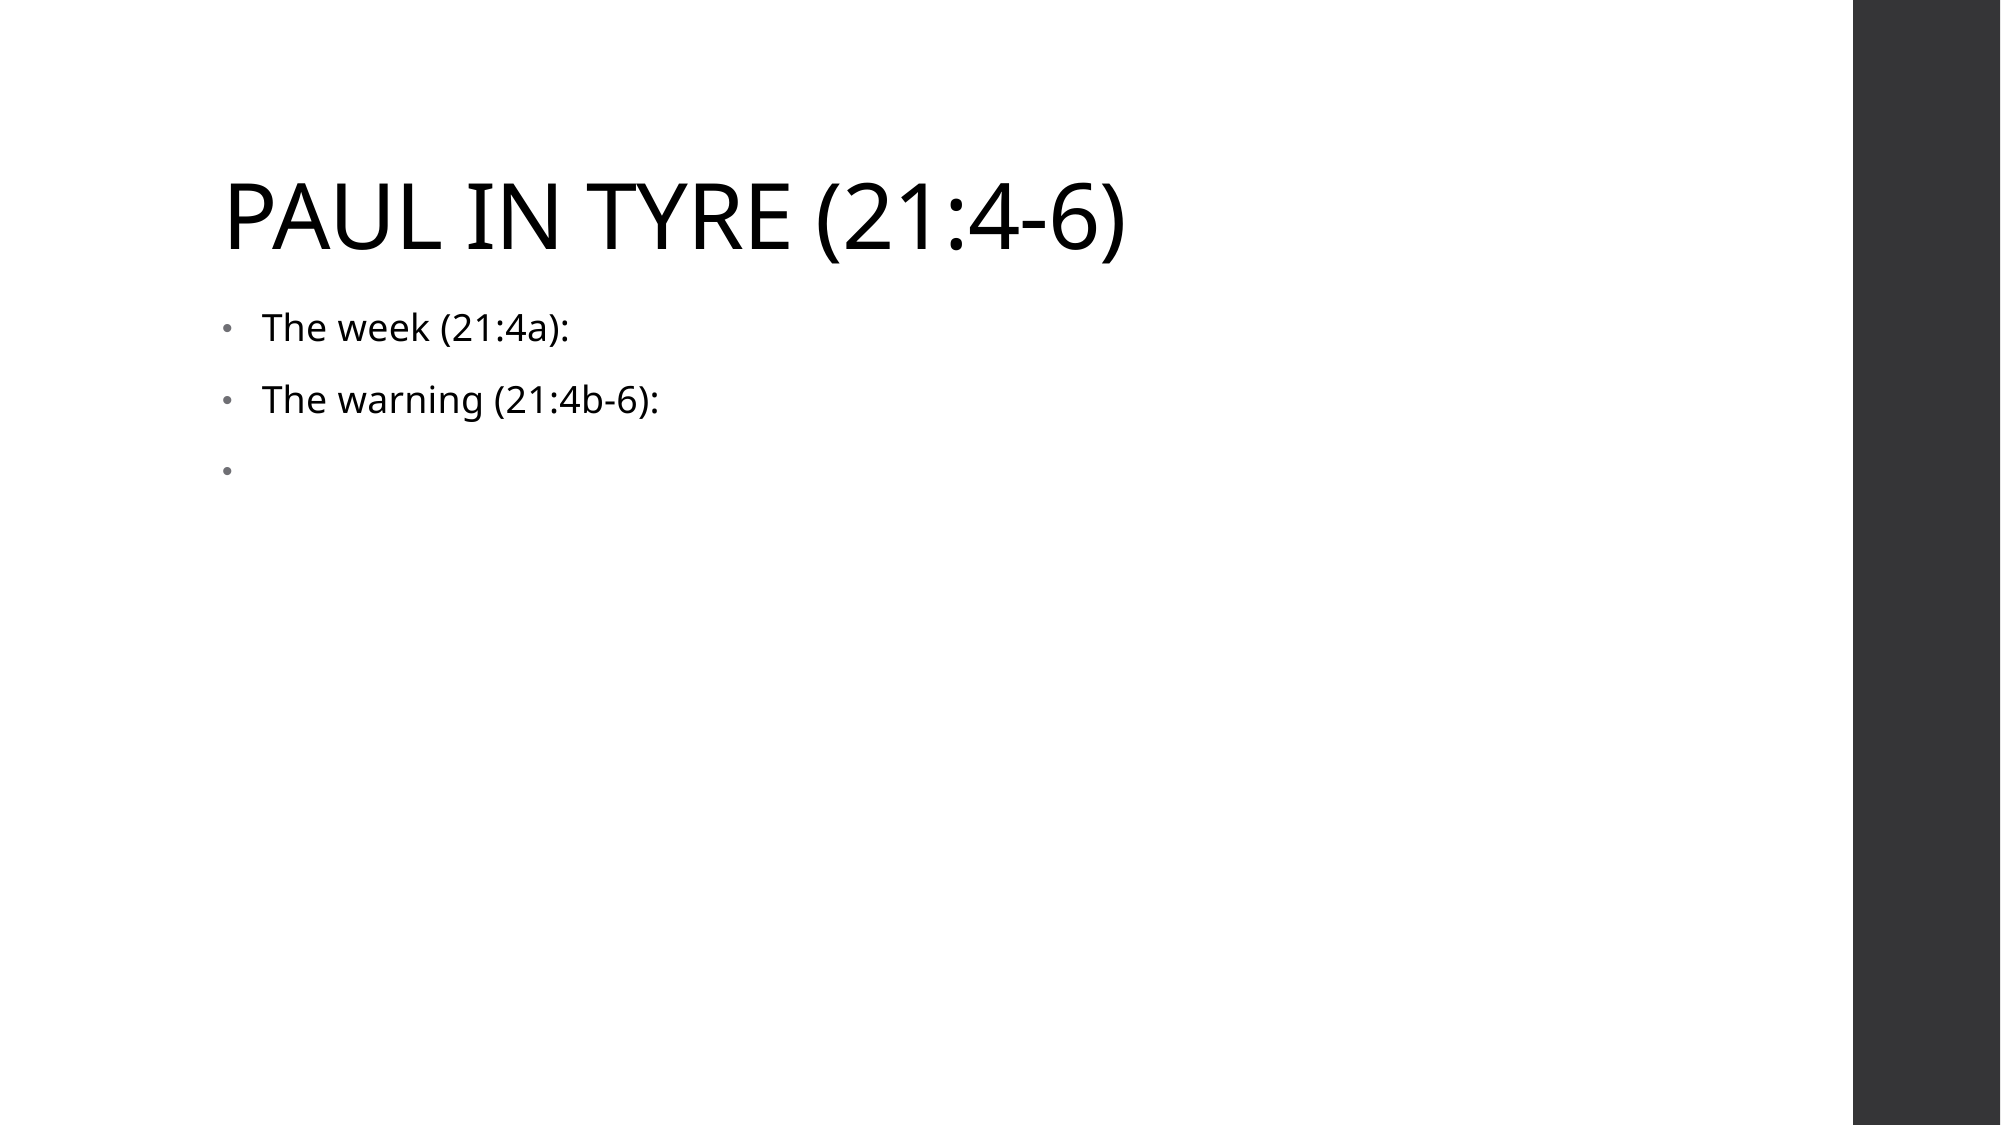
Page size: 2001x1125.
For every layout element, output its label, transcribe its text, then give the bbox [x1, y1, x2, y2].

title PAUL IN TYRE (21:4-6) [206, 60, 1797, 278]
list The week (21:4a): The warning (21:4b-6): [206, 299, 1617, 1014]
